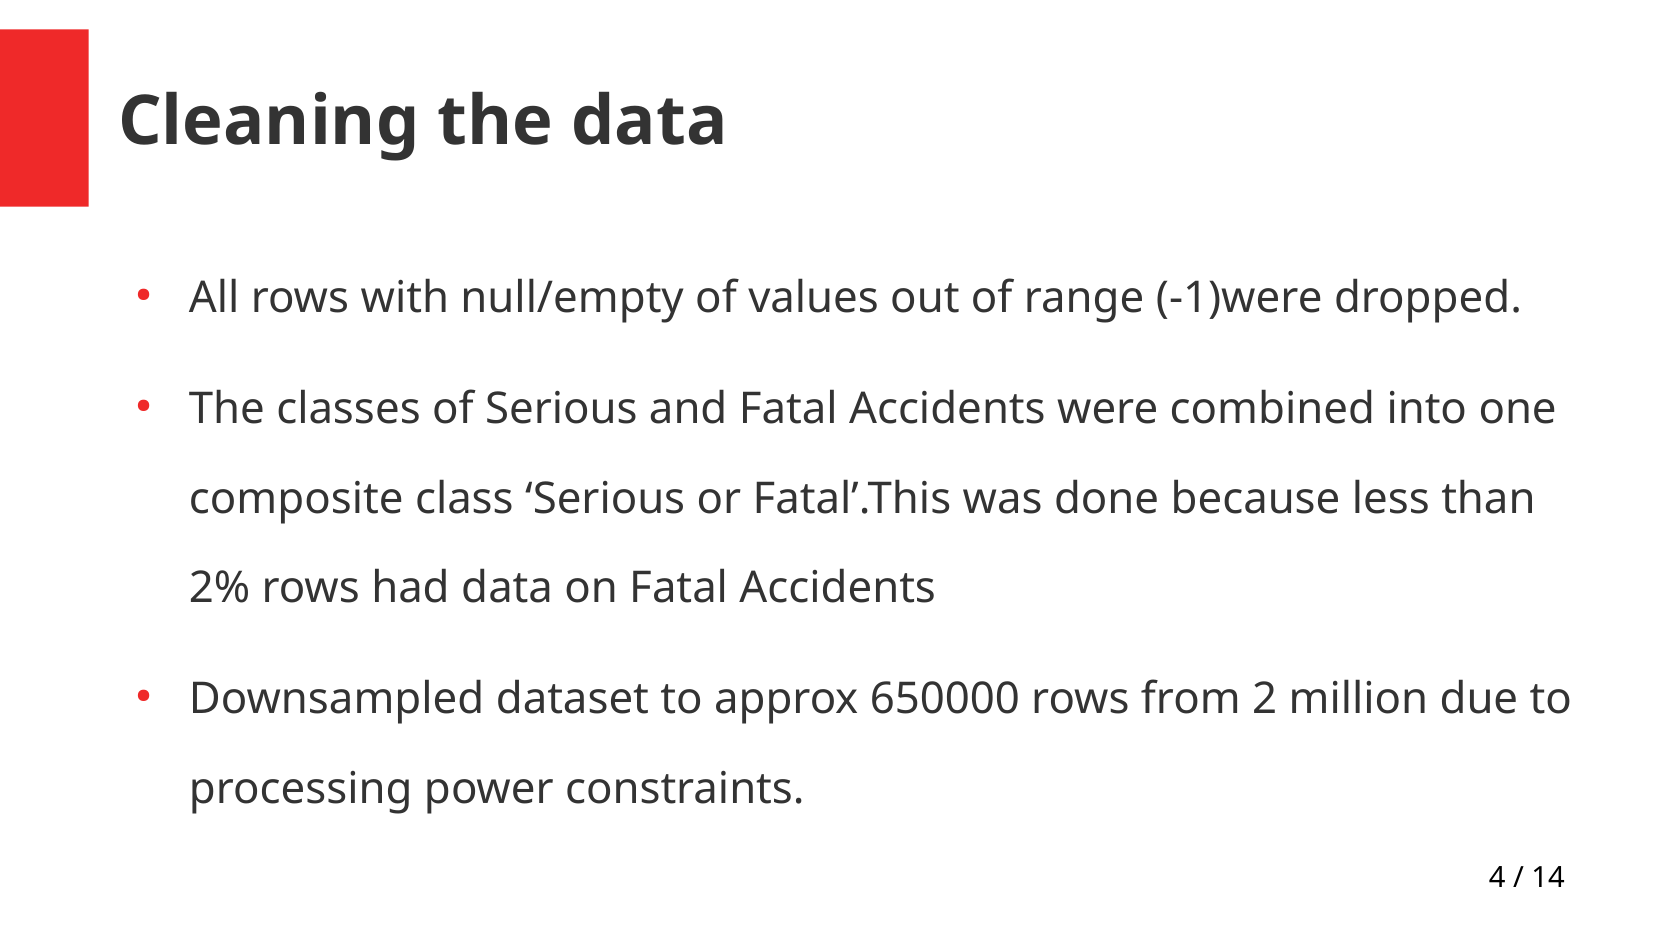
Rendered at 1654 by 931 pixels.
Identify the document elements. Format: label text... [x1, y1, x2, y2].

list All rows with null/empty of values out of range (-1)were dropped. The classes of Serious and Fatal Accidents were combined into one composite class ‘Serious or Fatal’.This was done because less than 2% rows had data on Fatal Accidents Downsampled dataset to approx 650000 rows from 2 million due to processing power constraints. [118, 236, 1595, 798]
title Cleaning the data [118, 29, 1595, 207]
